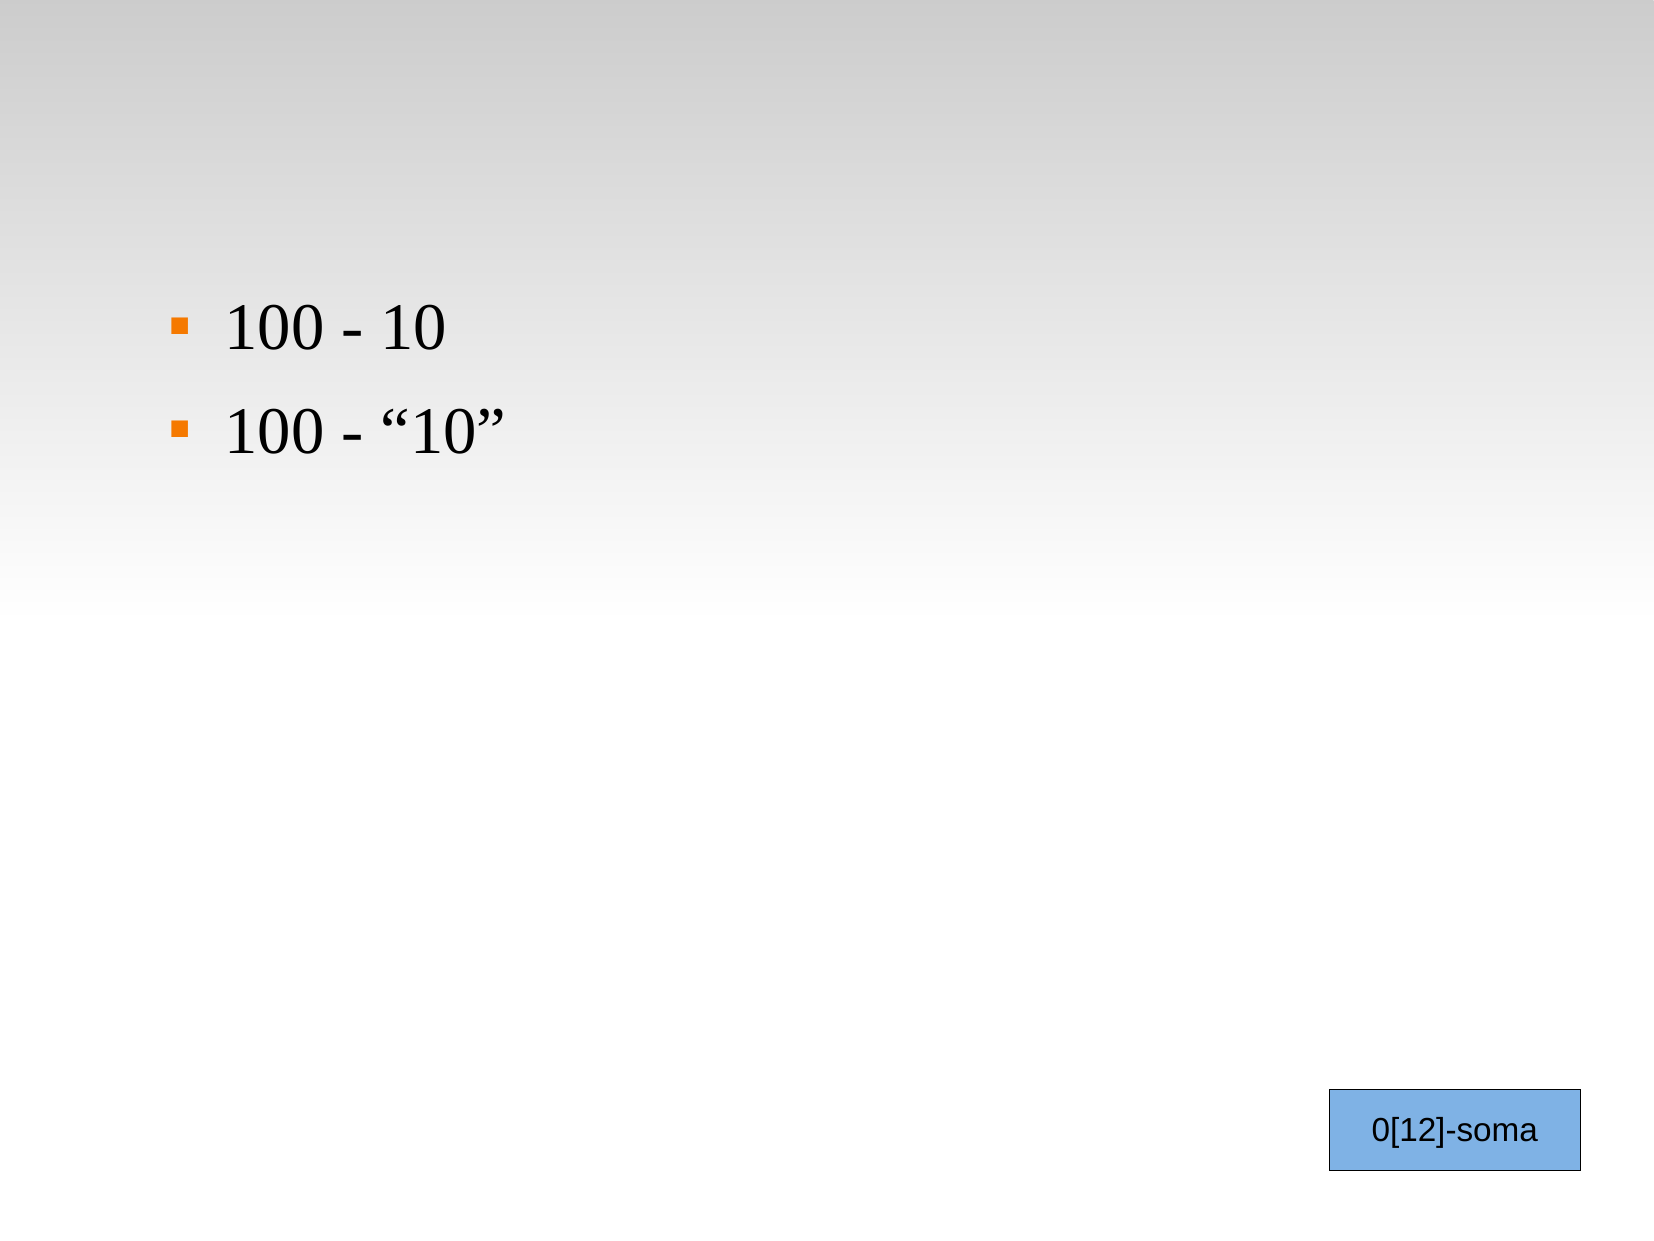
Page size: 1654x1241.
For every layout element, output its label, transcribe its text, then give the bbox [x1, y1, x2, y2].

list 100 - 10 100 - “10” [82, 290, 1571, 1109]
text_box 0[12]-soma [1329, 1089, 1581, 1171]
